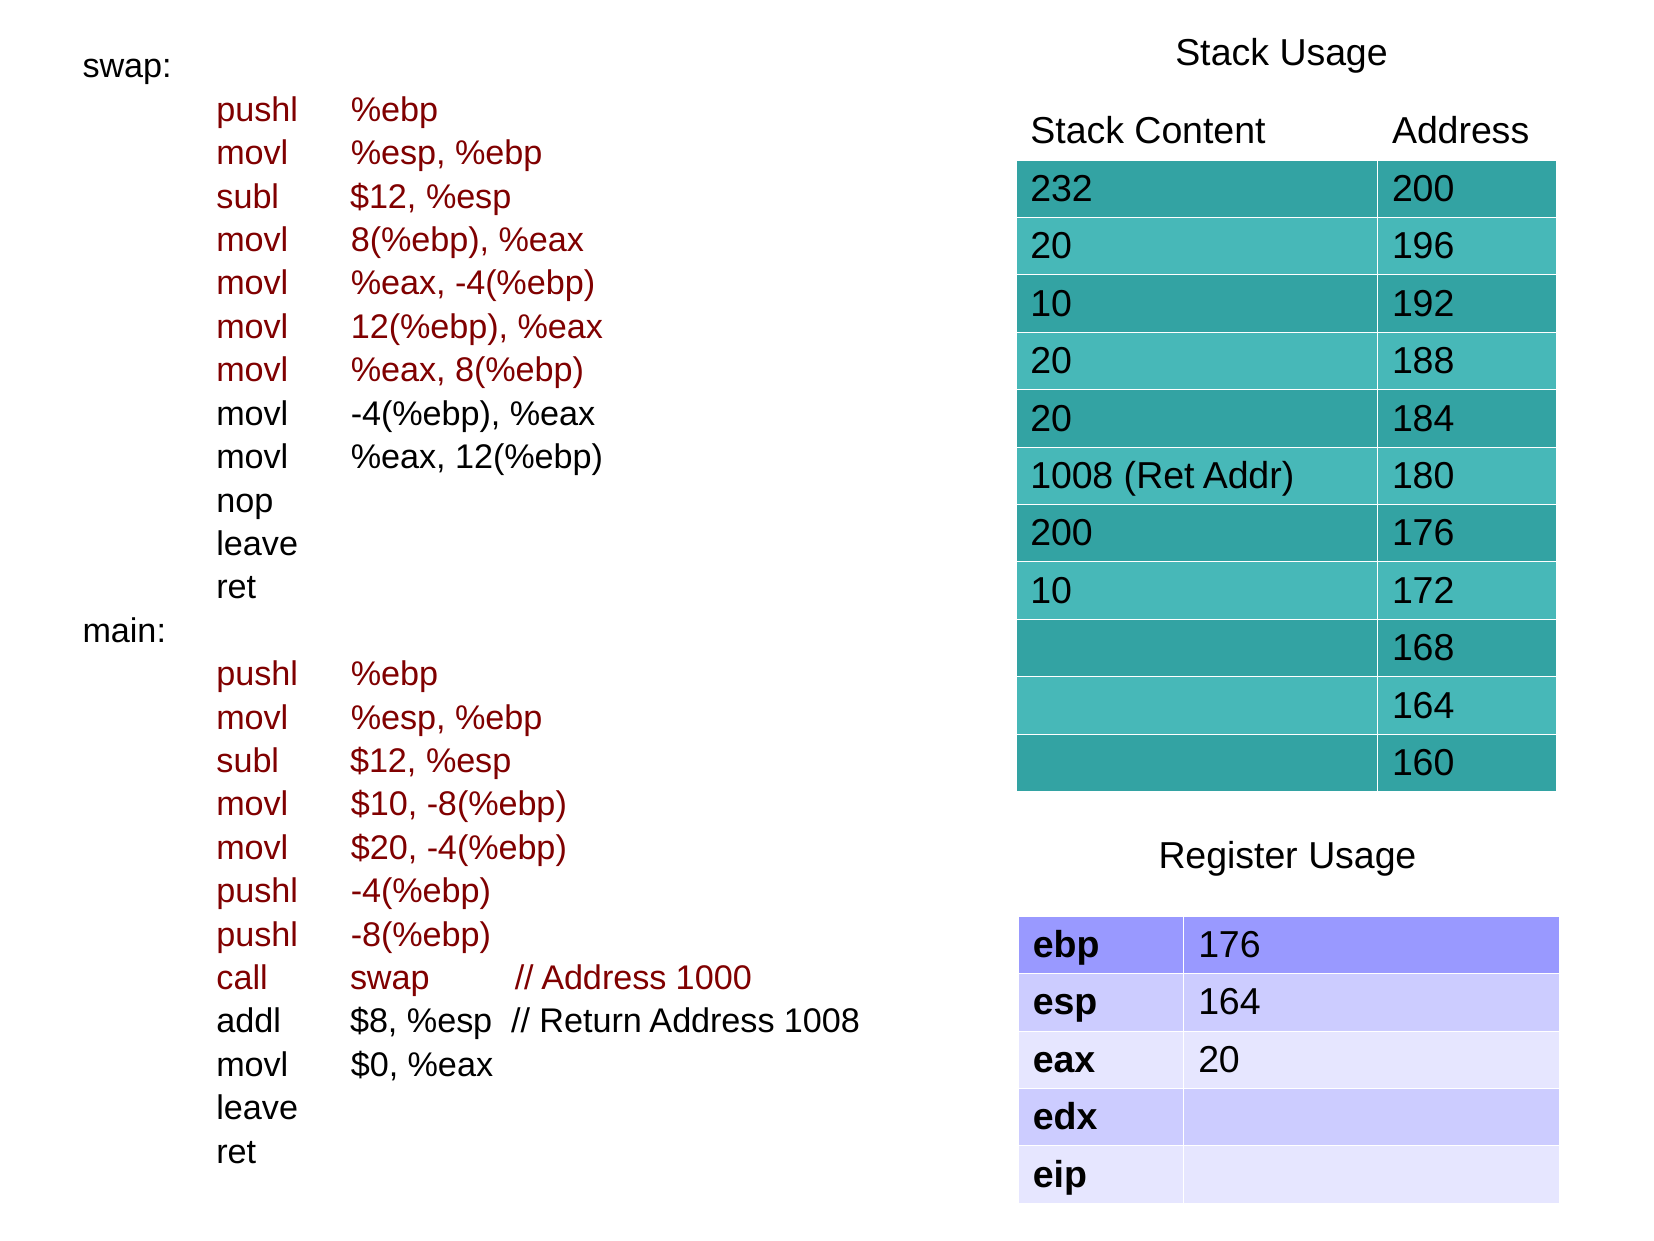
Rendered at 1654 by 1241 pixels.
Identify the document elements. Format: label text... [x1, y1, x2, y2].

table_cell 192 [1378, 275, 1556, 332]
table_cell esp [1019, 974, 1183, 1031]
table_cell 20 [1017, 390, 1377, 447]
table_cell 200 [1017, 505, 1377, 561]
table_cell 20 [1017, 333, 1377, 389]
table_cell 10 [1017, 275, 1377, 332]
table_header Address [1378, 103, 1556, 160]
table_header ebp [1019, 917, 1183, 973]
table_cell 164 [1378, 677, 1556, 734]
table_cell 1008 (Ret Addr) [1017, 448, 1377, 504]
table_cell 176 [1378, 505, 1556, 561]
table_cell 164 [1184, 974, 1559, 1031]
text_box Register Usage [1015, 826, 1560, 884]
table_cell 10 [1017, 562, 1377, 619]
list swap: pushl %ebp movl %esp, %ebp subl $12, %esp movl 8(%ebp), %eax movl %eax, -4(%ebp) movl 12(%ebp), %eax movl %eax, 8(%ebp) movl -4(%ebp), %eax movl %eax, 12(%ebp) nop leave ret main: pushl %ebp movl %esp, %ebp subl $12, %esp movl $10, -8(%ebp) movl $20, -4(%ebp) pushl -4(%ebp) pushl -8(%ebp) call swap // Address 1000 addl $8, %esp // Return Address 1008 movl $0, %eax leave ret [82, 47, 969, 1182]
table_cell 168 [1378, 620, 1556, 676]
table_cell [1017, 620, 1377, 676]
table_cell 200 [1378, 161, 1556, 217]
table_cell 172 [1378, 562, 1556, 619]
table_cell 184 [1378, 390, 1556, 447]
table_cell 232 [1017, 161, 1377, 217]
table_cell 20 [1017, 218, 1377, 274]
table_cell 196 [1378, 218, 1556, 274]
text_box Stack Usage [1009, 23, 1554, 81]
table_cell edx [1019, 1089, 1183, 1145]
table_cell 20 [1184, 1032, 1559, 1088]
table_cell [1184, 1146, 1559, 1203]
table_header Stack Content [1017, 103, 1377, 160]
table_cell [1017, 735, 1377, 791]
table_cell 180 [1378, 448, 1556, 504]
table_cell [1017, 677, 1377, 734]
table_cell eip [1019, 1146, 1183, 1203]
table_cell eax [1019, 1032, 1183, 1088]
table_cell 160 [1378, 735, 1556, 791]
table_header 176 [1184, 917, 1559, 973]
table_cell 188 [1378, 333, 1556, 389]
table_cell [1184, 1089, 1559, 1145]
